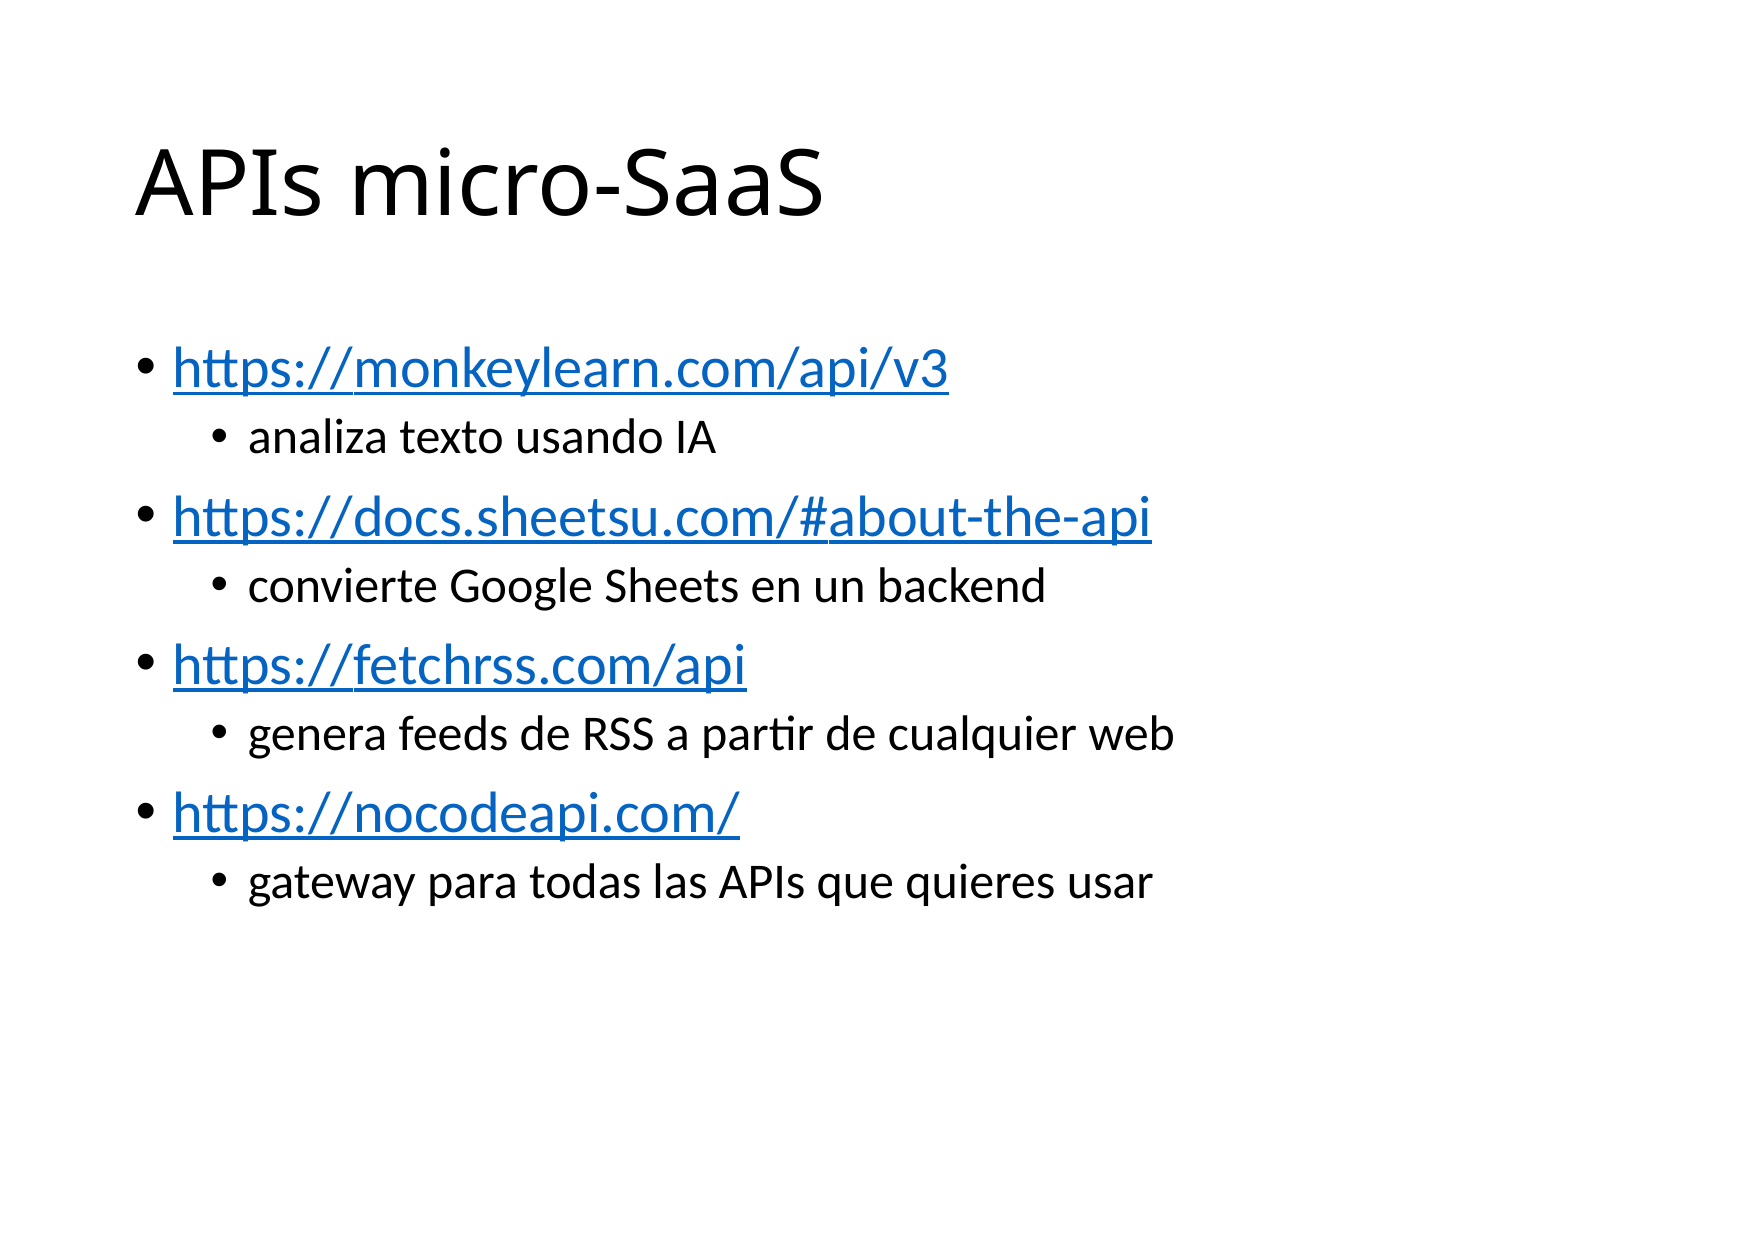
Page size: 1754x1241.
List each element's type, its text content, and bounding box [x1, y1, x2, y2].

list https://monkeylearn.com/api/v3 analiza texto usando IA https://docs.sheetsu.com/#about-the-api convierte Google Sheets en un backend https://fetchrss.com/api genera feeds de RSS a partir de cualquier web https://nocodeapi.com/ gateway para todas las APIs que quieres usar [120, 330, 1634, 1117]
title APIs micro-SaaS [120, 65, 1634, 306]
